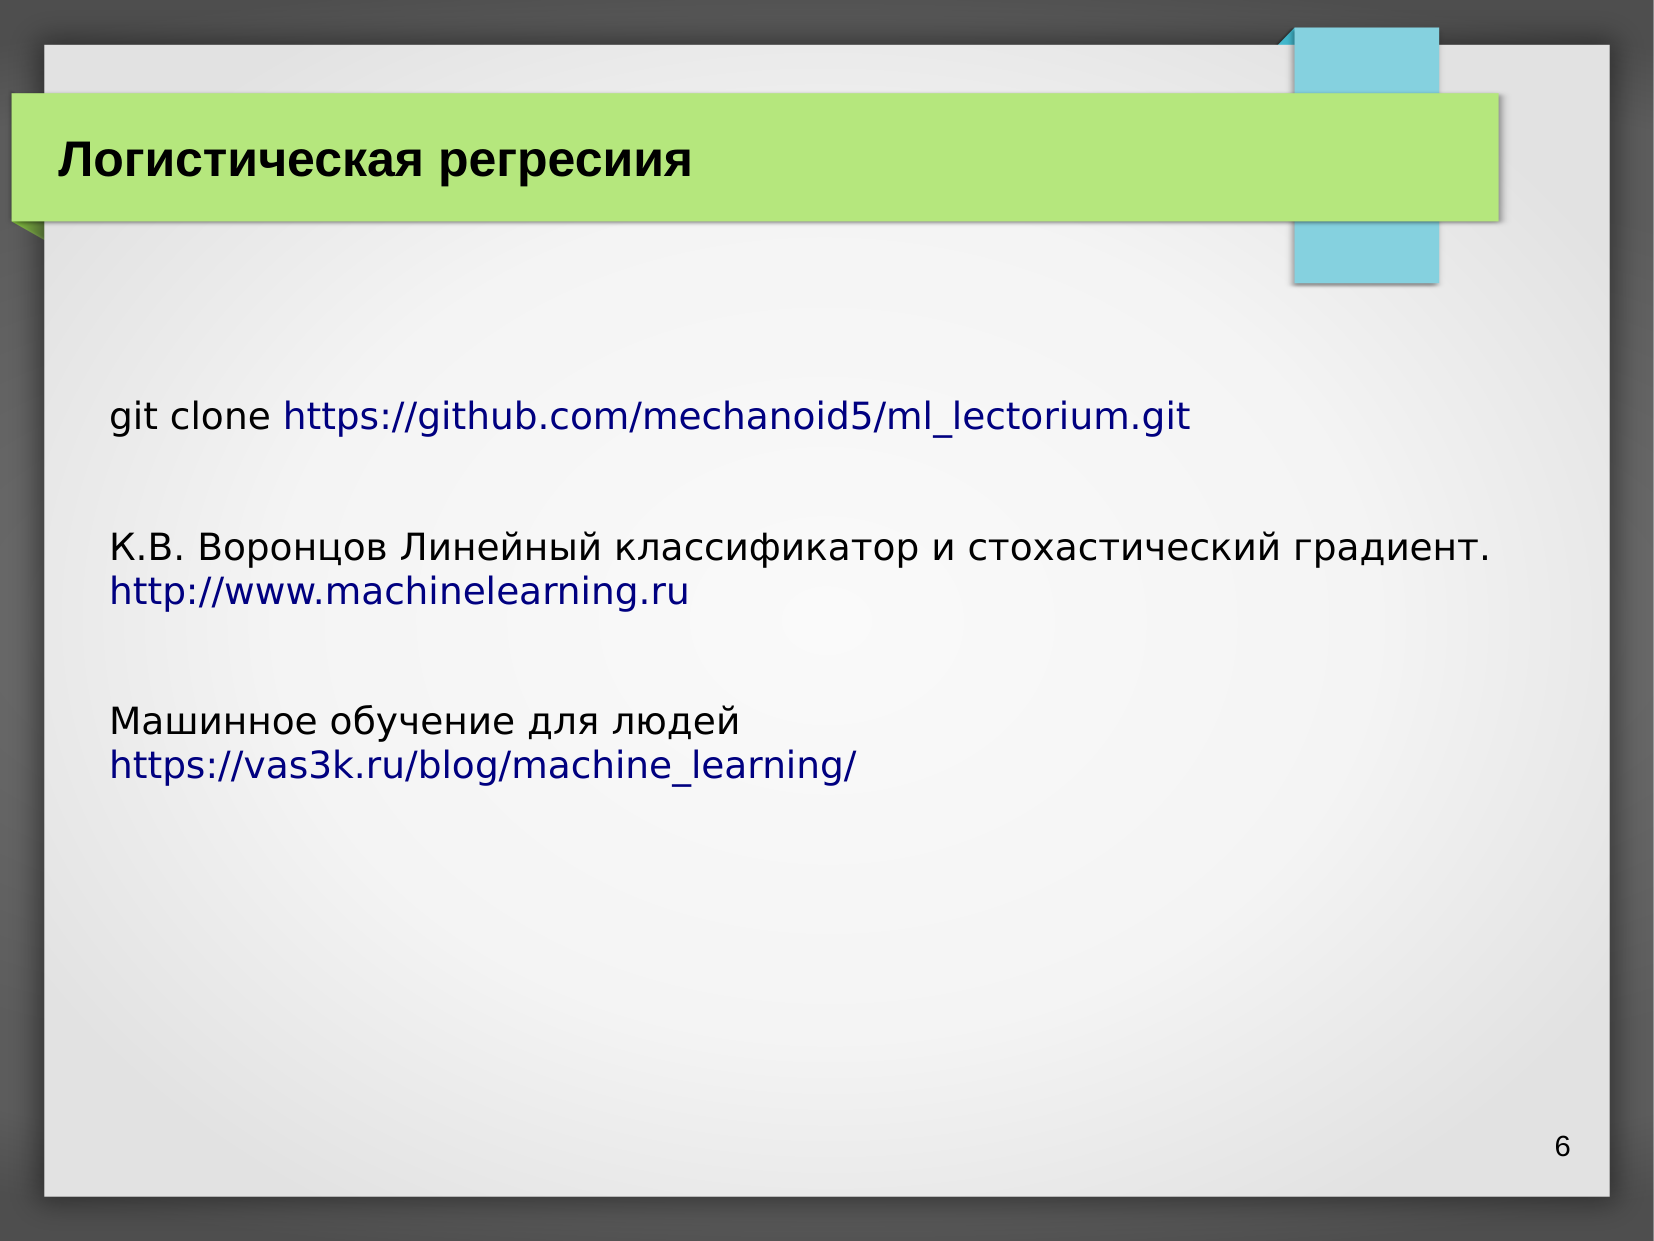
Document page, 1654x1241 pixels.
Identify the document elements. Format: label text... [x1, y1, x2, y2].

text_box git clone https://github.com/mechanoid5/ml_lectorium.git К.В. Воронцов Линейный классификатор и стохастический градиент. http://www.machinelearning.ru Машинное обучение для людей https://vas3k.ru/blog/machine_learning/ [94, 344, 1524, 954]
picture [0, 0, 1654, 1241]
title Логистическая регресиия [58, 106, 1476, 213]
